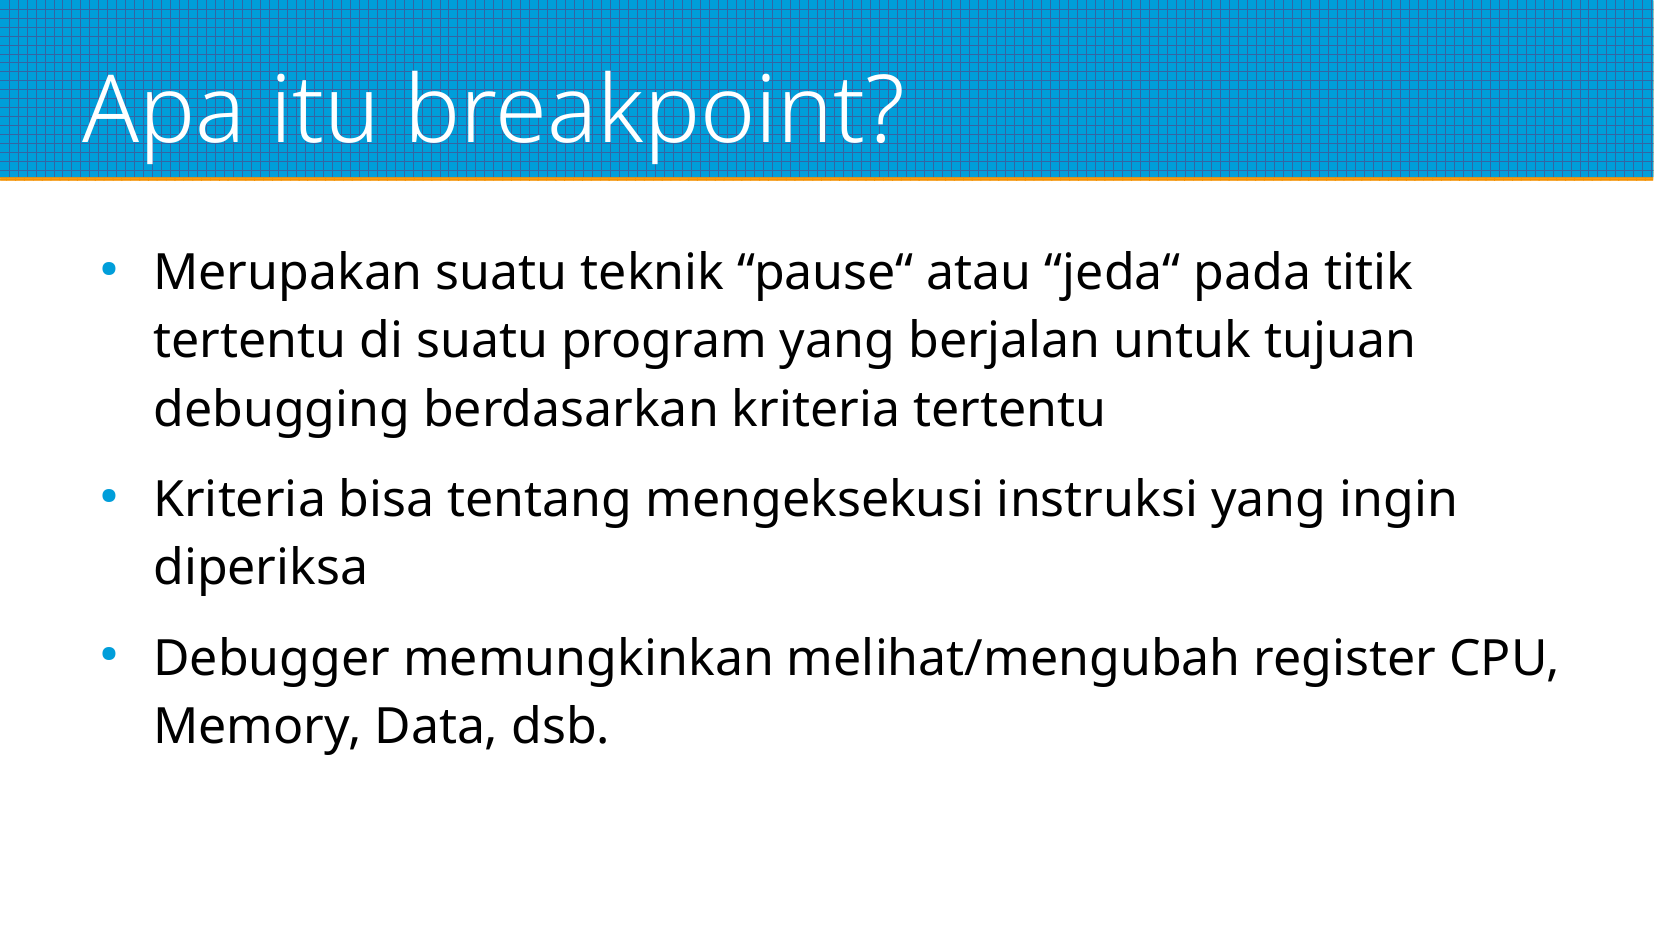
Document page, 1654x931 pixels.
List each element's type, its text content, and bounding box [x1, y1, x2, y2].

title Apa itu breakpoint? [82, 14, 1571, 171]
list Merupakan suatu teknik “pause“ atau “jeda“ pada titik tertentu di suatu program yang berjalan untuk tujuan debugging berdasarkan kriteria tertentu Kriteria bisa tentang mengeksekusi instruksi yang ingin diperiksa Debugger memungkinkan melihat/mengubah register CPU, Memory, Data, dsb. [82, 236, 1563, 811]
